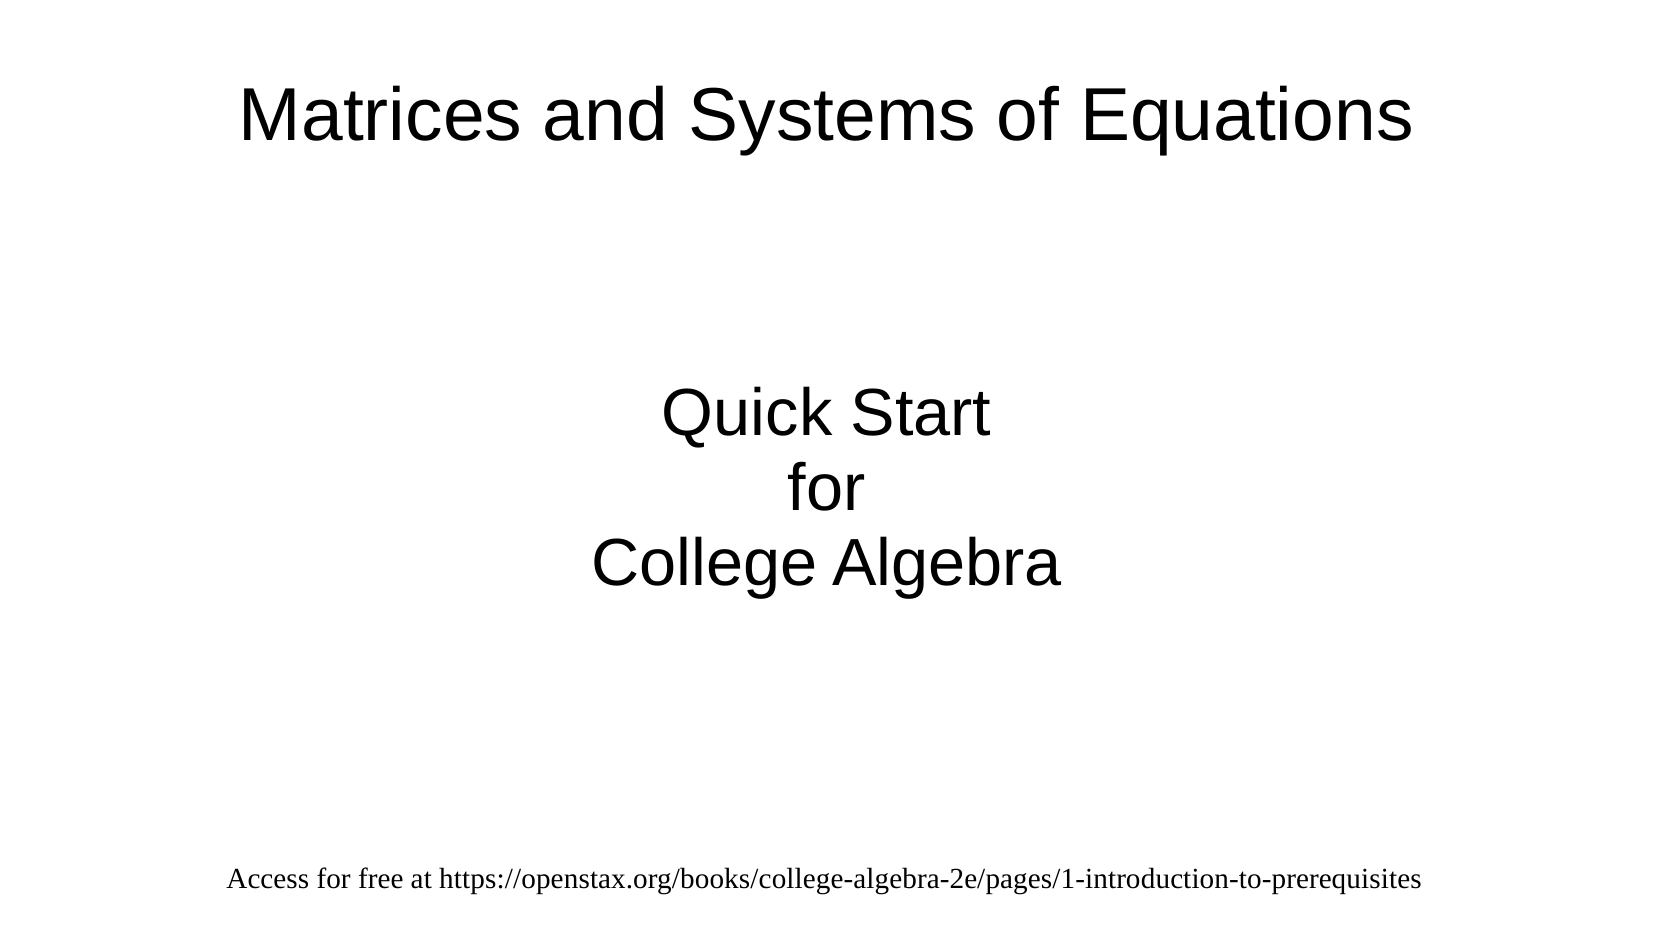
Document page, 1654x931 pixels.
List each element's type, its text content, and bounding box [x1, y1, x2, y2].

title Matrices and Systems of Equations [82, 37, 1571, 193]
subtitle Quick Start for College Algebra [82, 217, 1571, 758]
